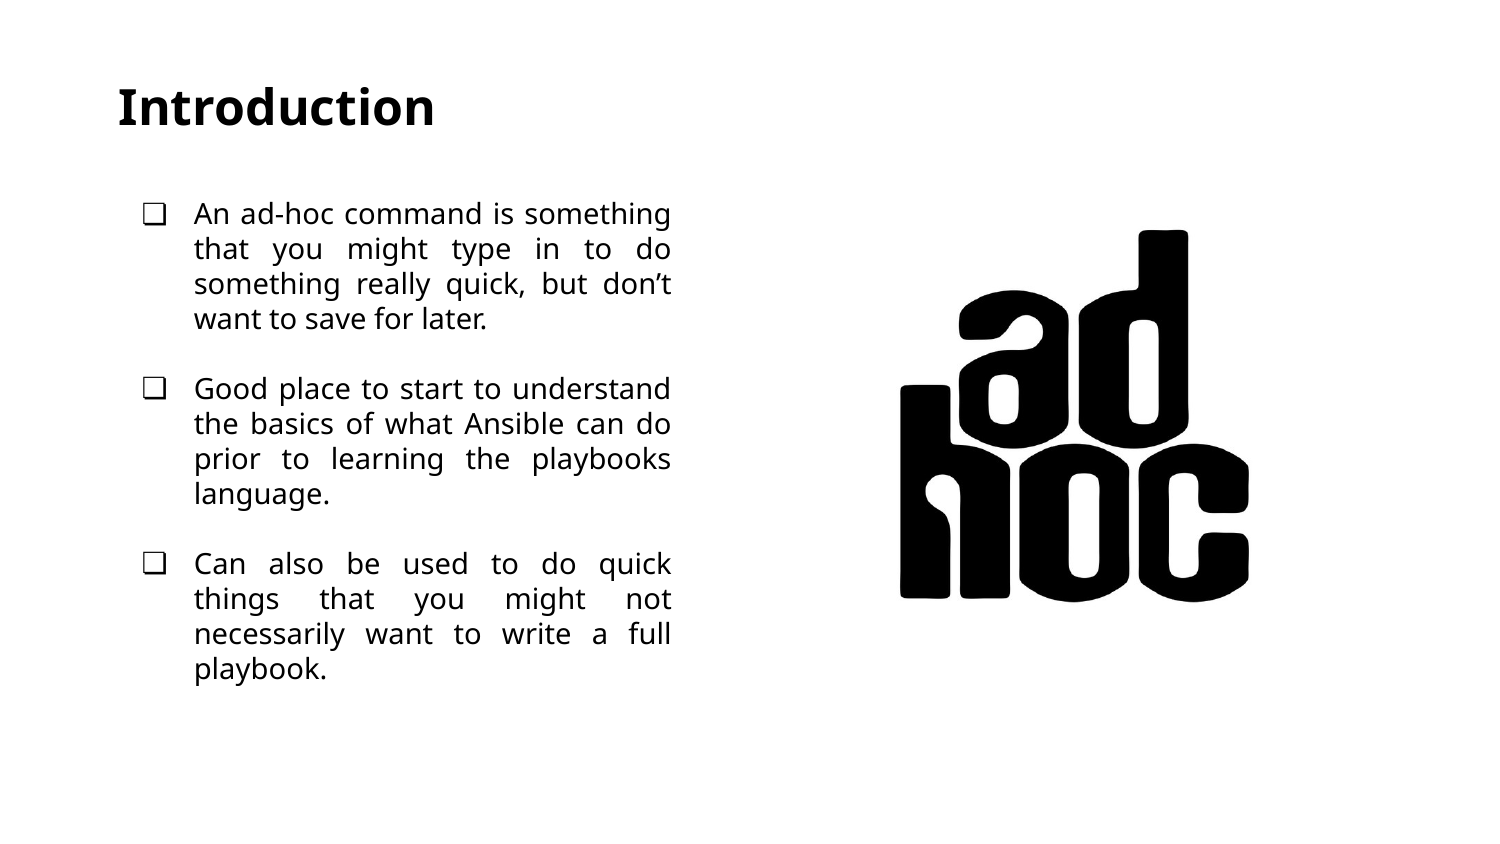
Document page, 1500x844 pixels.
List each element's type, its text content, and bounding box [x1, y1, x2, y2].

picture [874, 203, 1275, 630]
text_box Introduction An ad-hoc command is something that you might type in to do something really quick, but don’t want to save for later. Good place to start to understand the basics of what Ansible can do prior to learning the playbooks language. Can also be used to do quick things that you might not necessarily want to write a full playbook. [103, 60, 687, 773]
